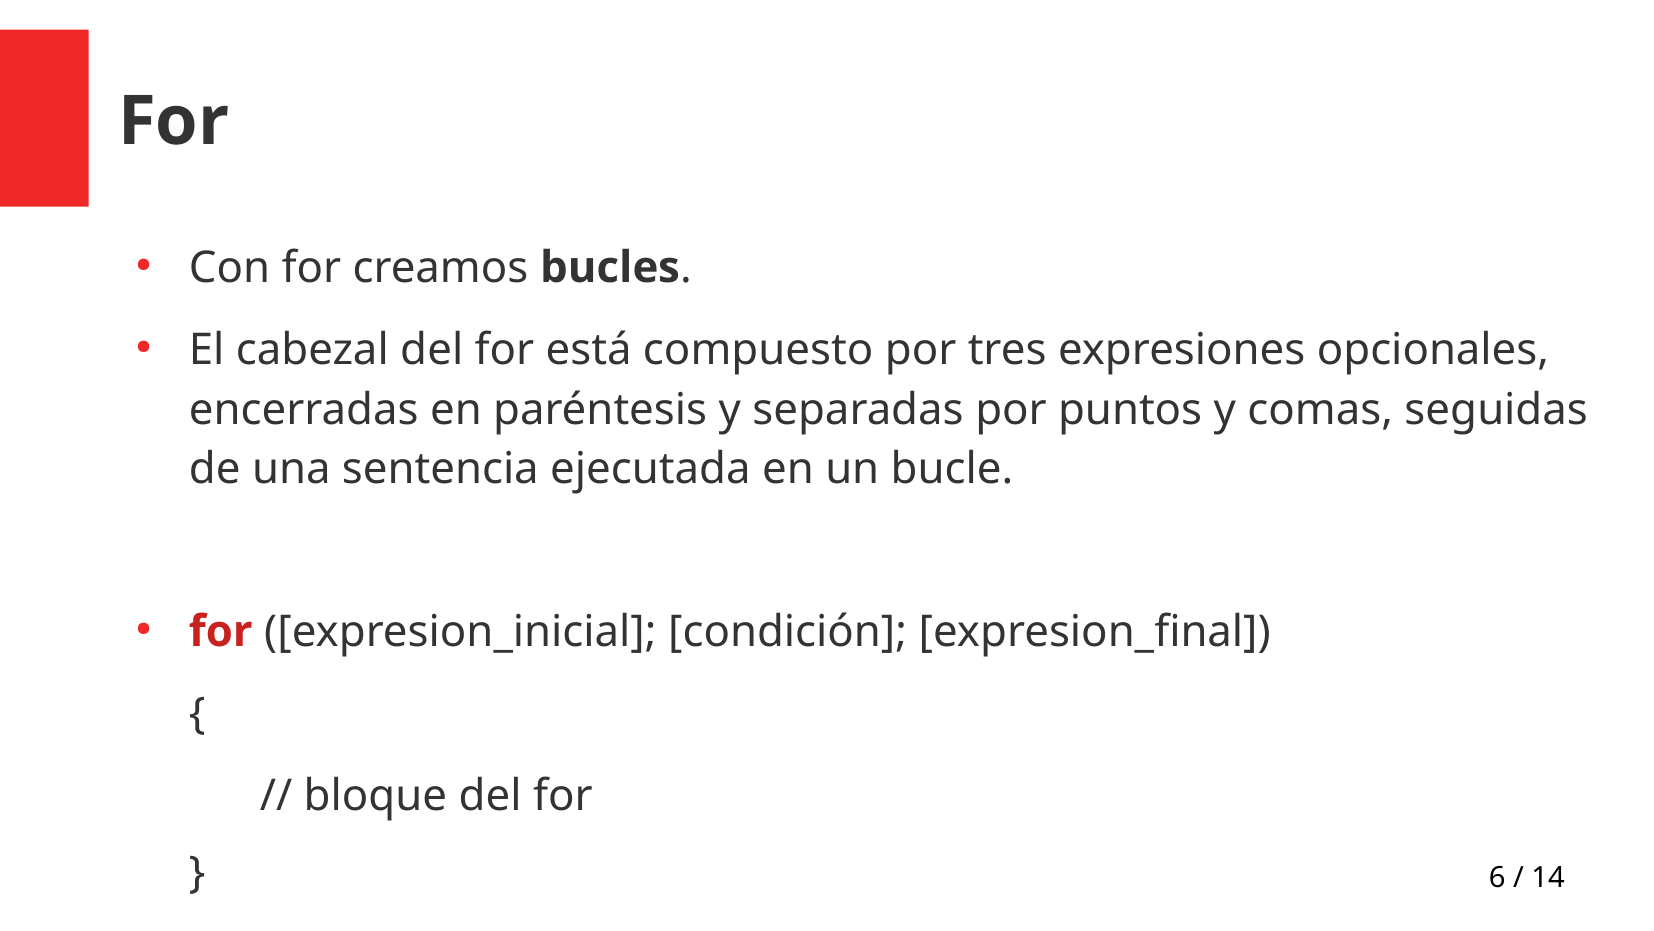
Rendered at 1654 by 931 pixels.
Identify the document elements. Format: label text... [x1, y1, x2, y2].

list Con for creamos bucles. El cabezal del for está compuesto por tres expresiones opcionales, encerradas en paréntesis y separadas por puntos y comas, seguidas de una sentencia ejecutada en un bucle. for ([expresion_inicial]; [condición]; [expresion_final]) { // bloque del for } [118, 236, 1595, 798]
title For [118, 29, 1595, 207]
